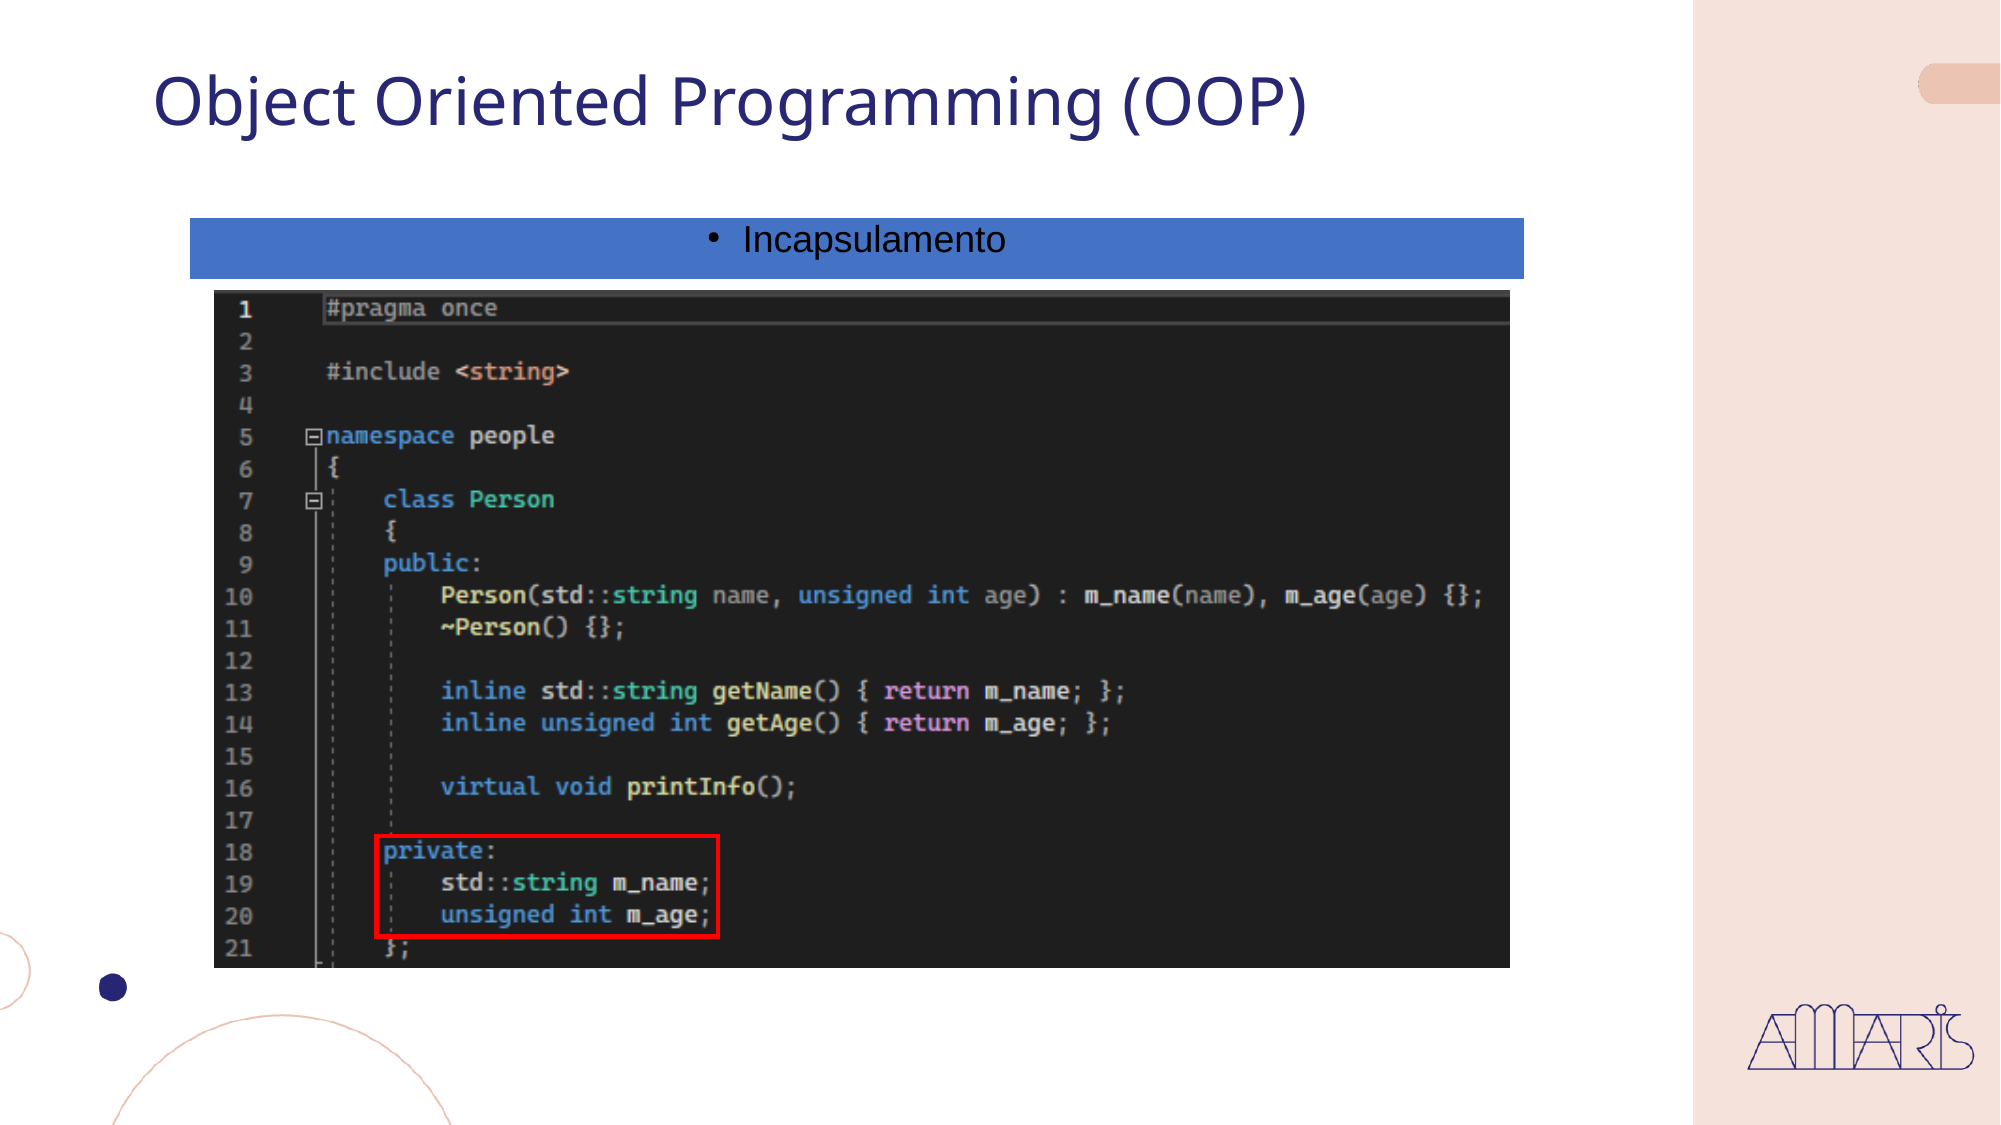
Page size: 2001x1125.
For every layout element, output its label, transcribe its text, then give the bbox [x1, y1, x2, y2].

picture [214, 290, 1510, 968]
title Object Oriented Programming (OOP) [137, 59, 1577, 148]
table_header Incapsulamento [190, 218, 1524, 279]
